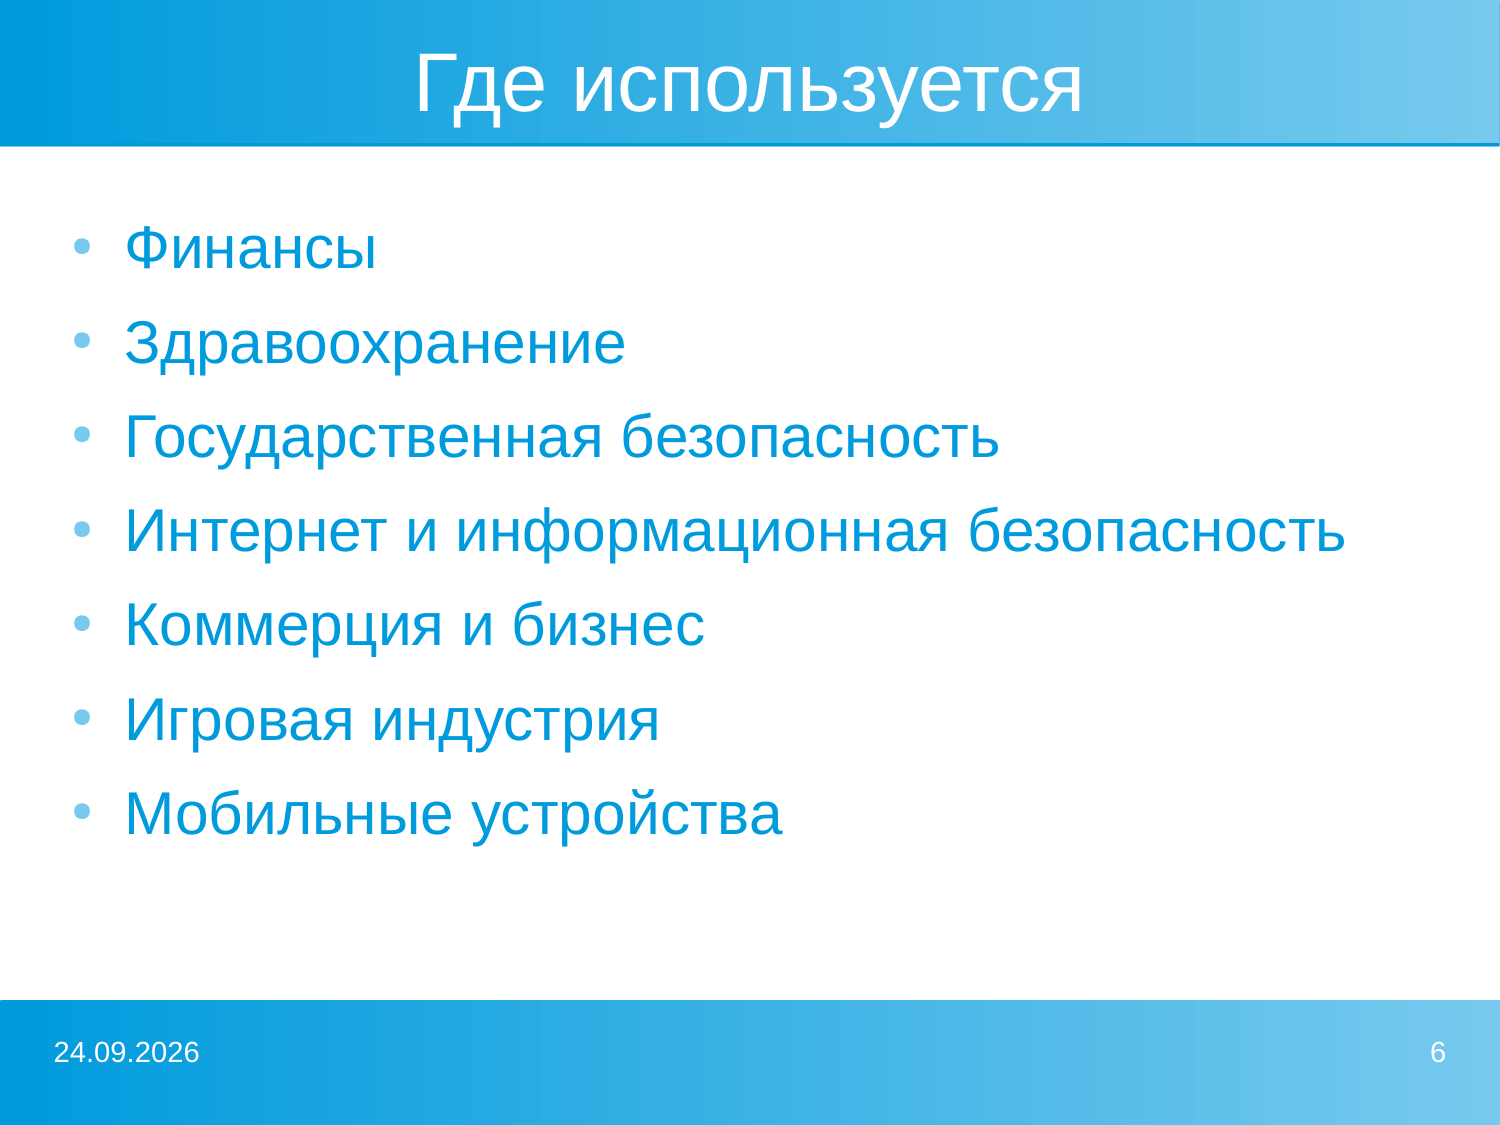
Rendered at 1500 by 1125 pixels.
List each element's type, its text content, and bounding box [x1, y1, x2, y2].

list Финансы Здравоохранение Государственная безопасность Интернет и информационная безопасность Коммерция и бизнес Игровая индустрия Мобильные устройства [53, 214, 1447, 929]
title Где используется [53, 35, 1447, 131]
